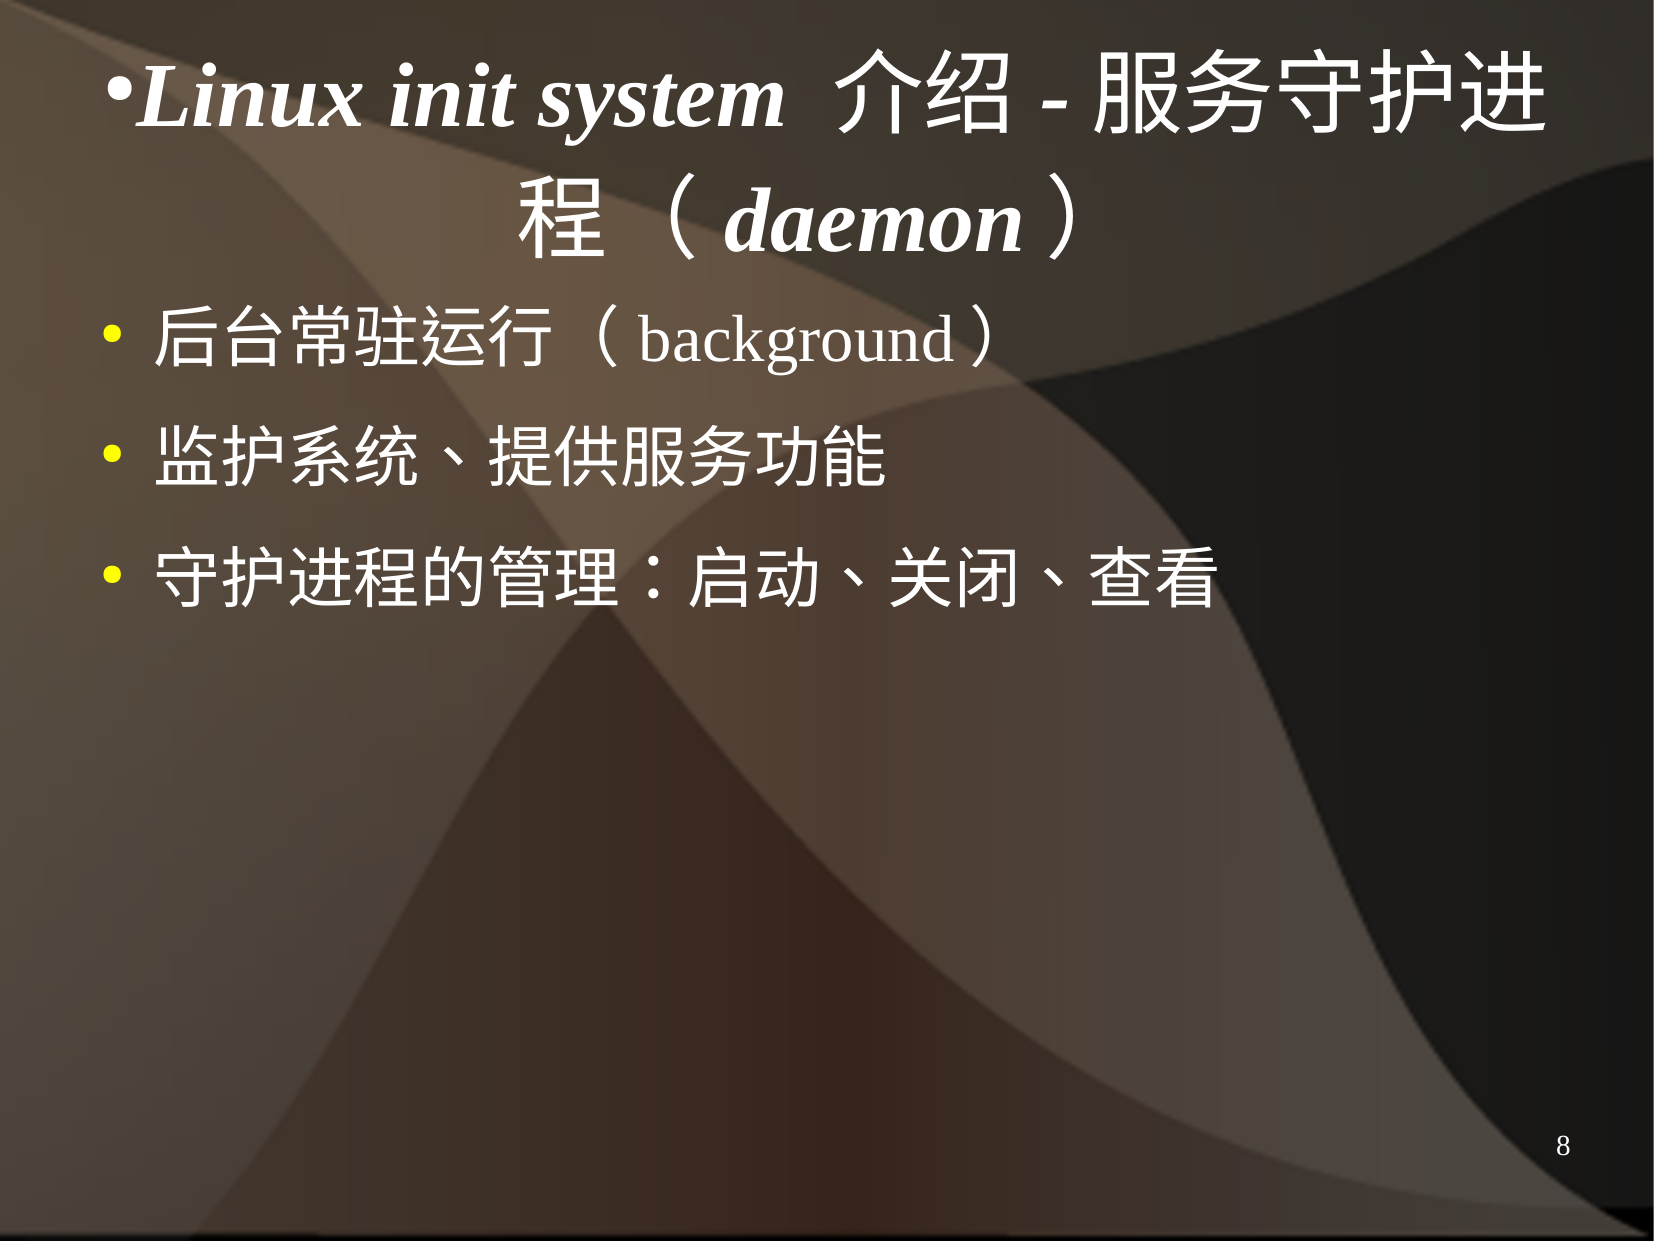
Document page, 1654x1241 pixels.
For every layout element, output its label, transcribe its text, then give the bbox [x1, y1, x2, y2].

title Linux init system 介绍-服务守护进程（daemon） [82, 29, 1571, 277]
list 后台常驻运行（background） 监护系统、提供服务功能 守护进程的管理：启动、关闭、查看 [82, 290, 1571, 1109]
picture [0, 0, 1654, 1241]
